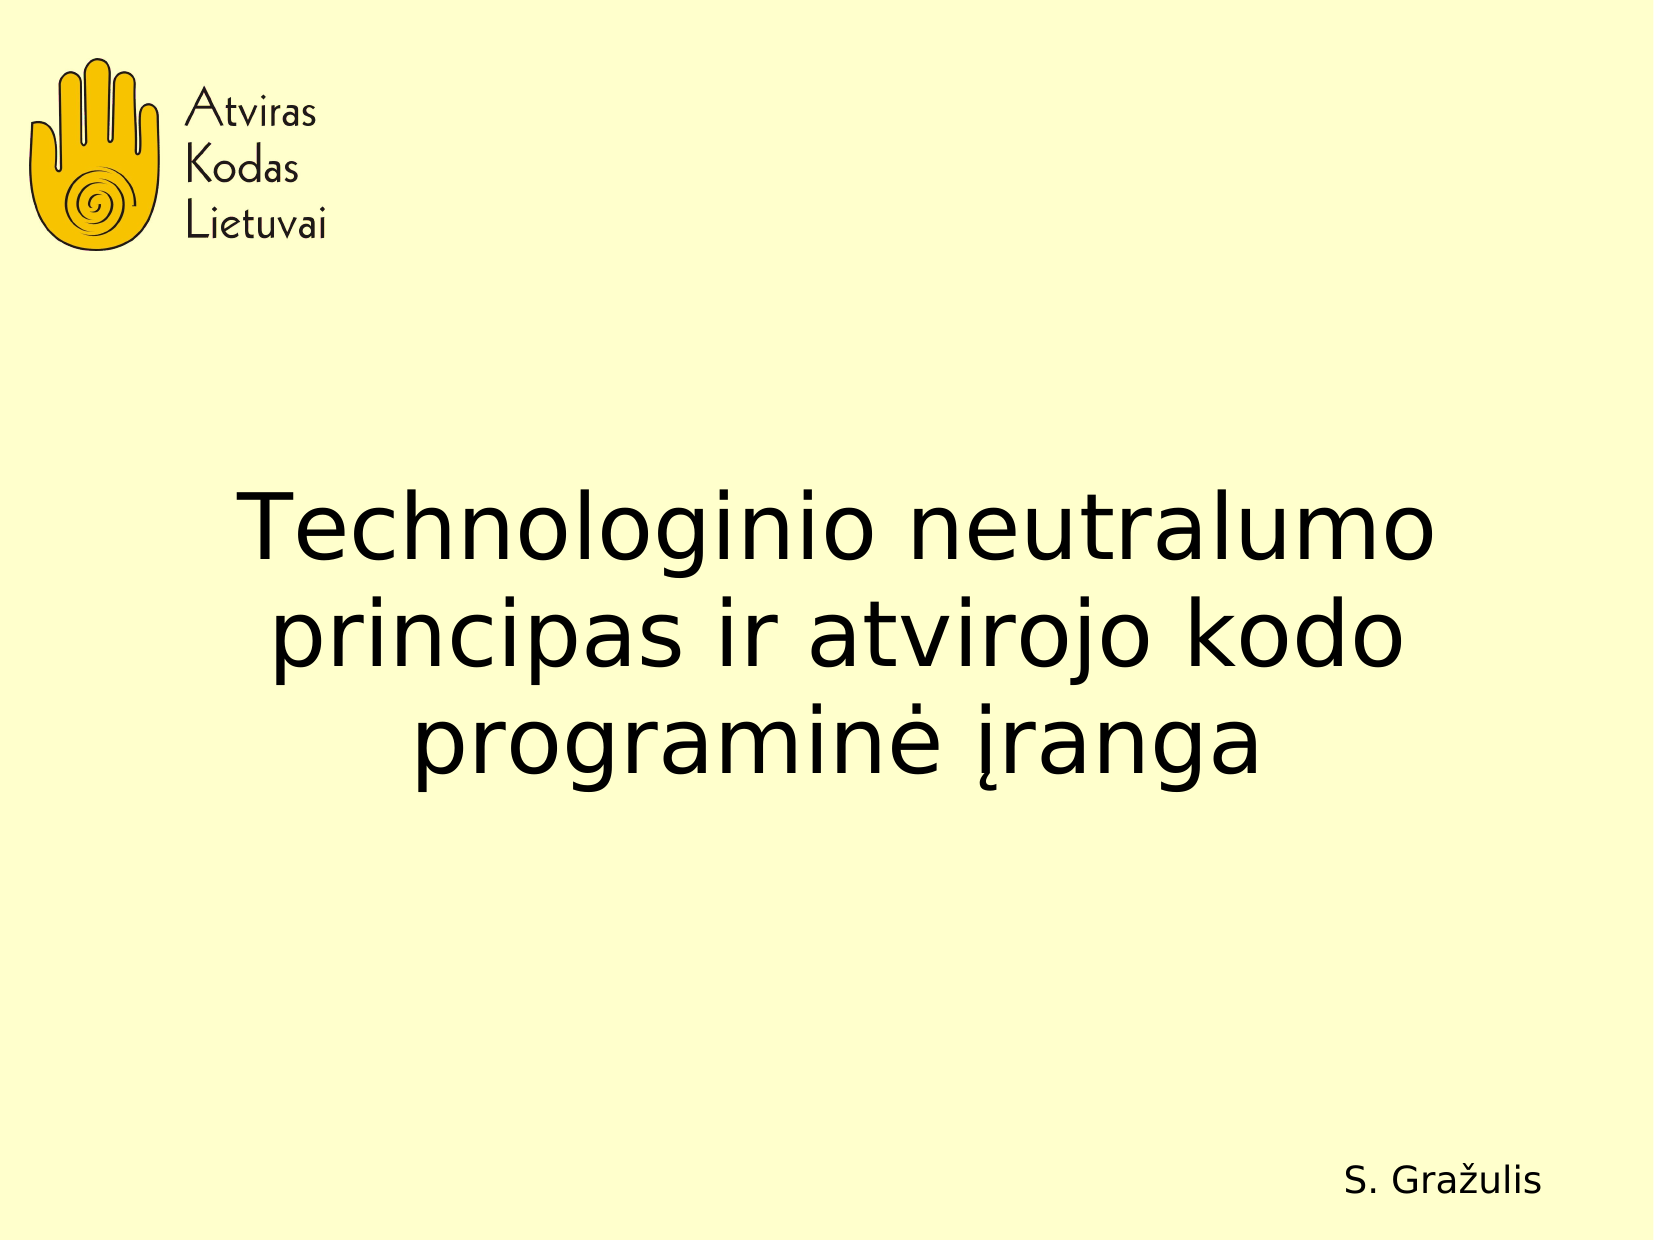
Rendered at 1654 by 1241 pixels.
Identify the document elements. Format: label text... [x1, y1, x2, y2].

title Technologinio neutralumo principas ir atvirojo kodo programinė įranga [141, 413, 1536, 857]
picture [29, 58, 325, 251]
